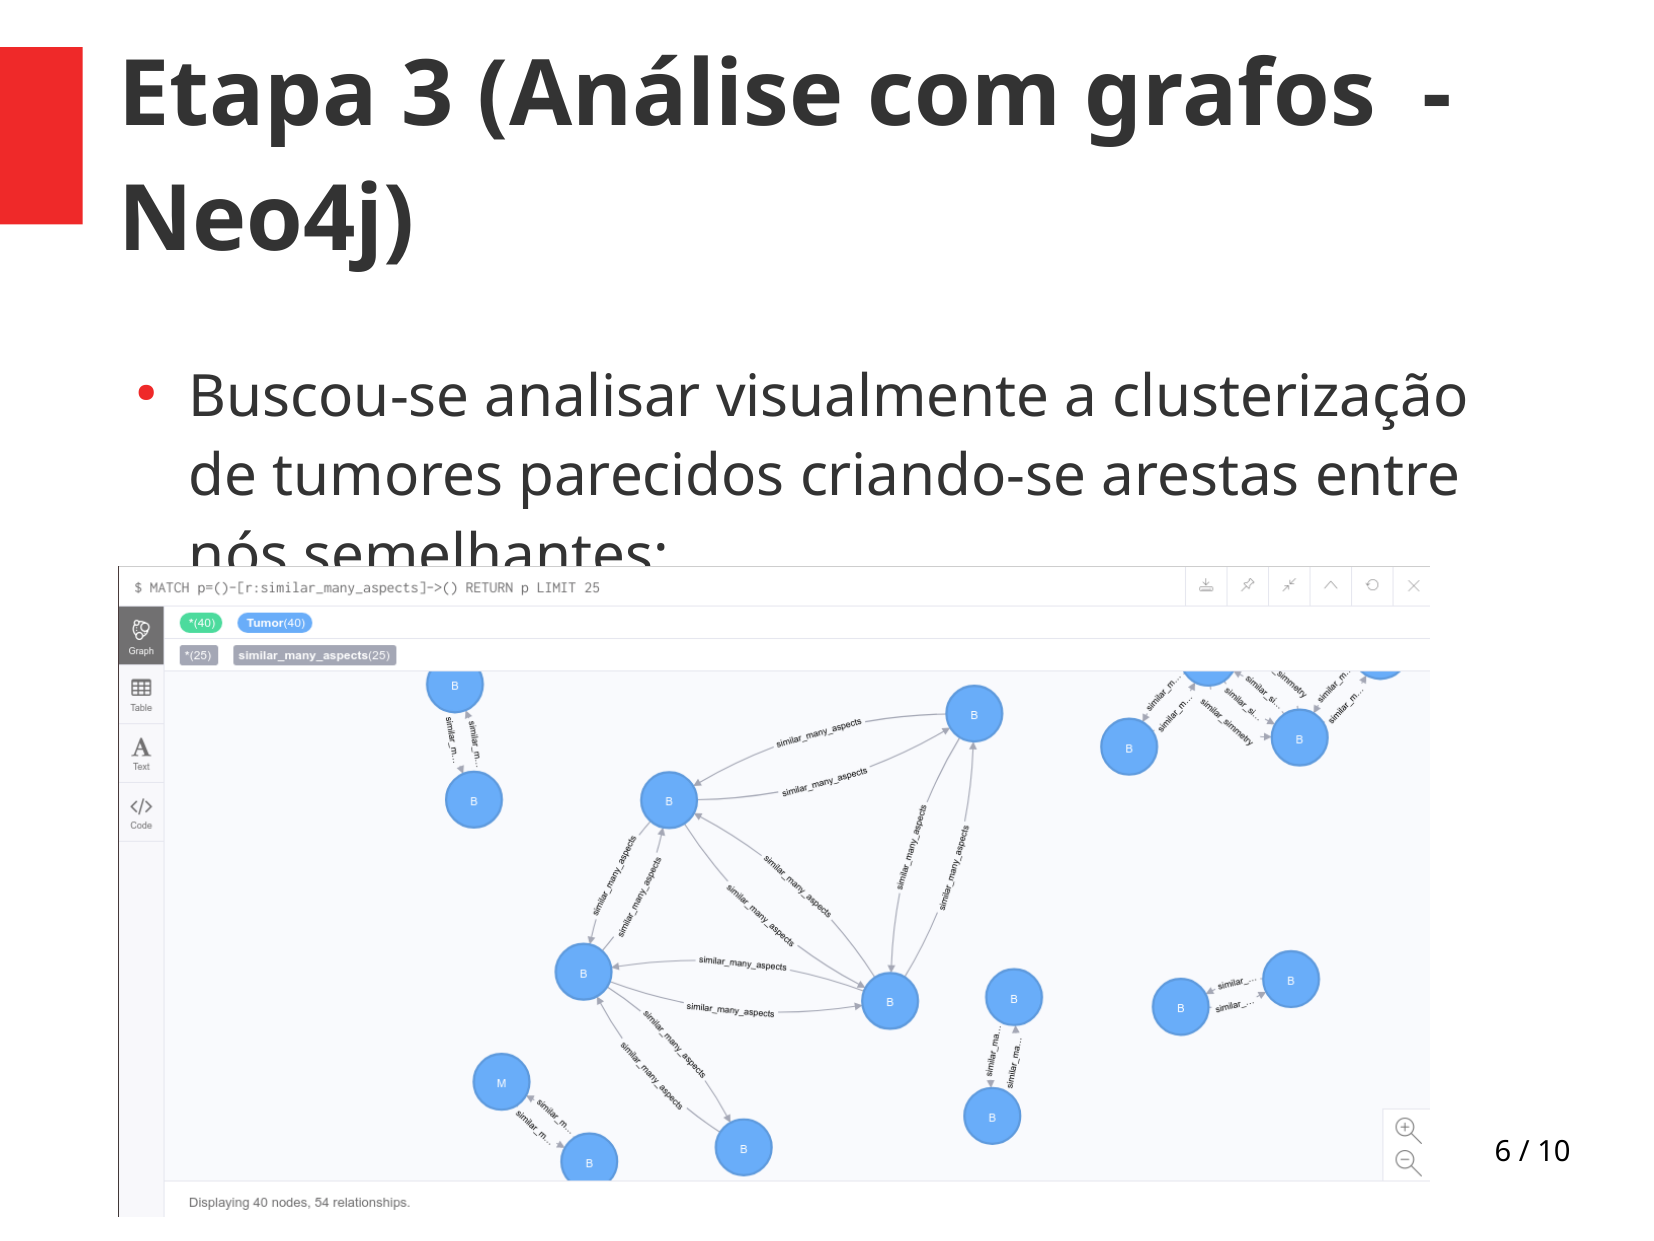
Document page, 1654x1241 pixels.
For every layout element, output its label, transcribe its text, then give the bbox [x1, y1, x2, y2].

picture [118, 566, 1430, 1217]
title Etapa 3 (Análise com grafos - Neo4j) [118, 45, 1571, 260]
list Buscou-se analisar visualmente a clusterização de tumores parecidos criando-se arestas entre nós semelhantes: [118, 354, 1536, 1074]
